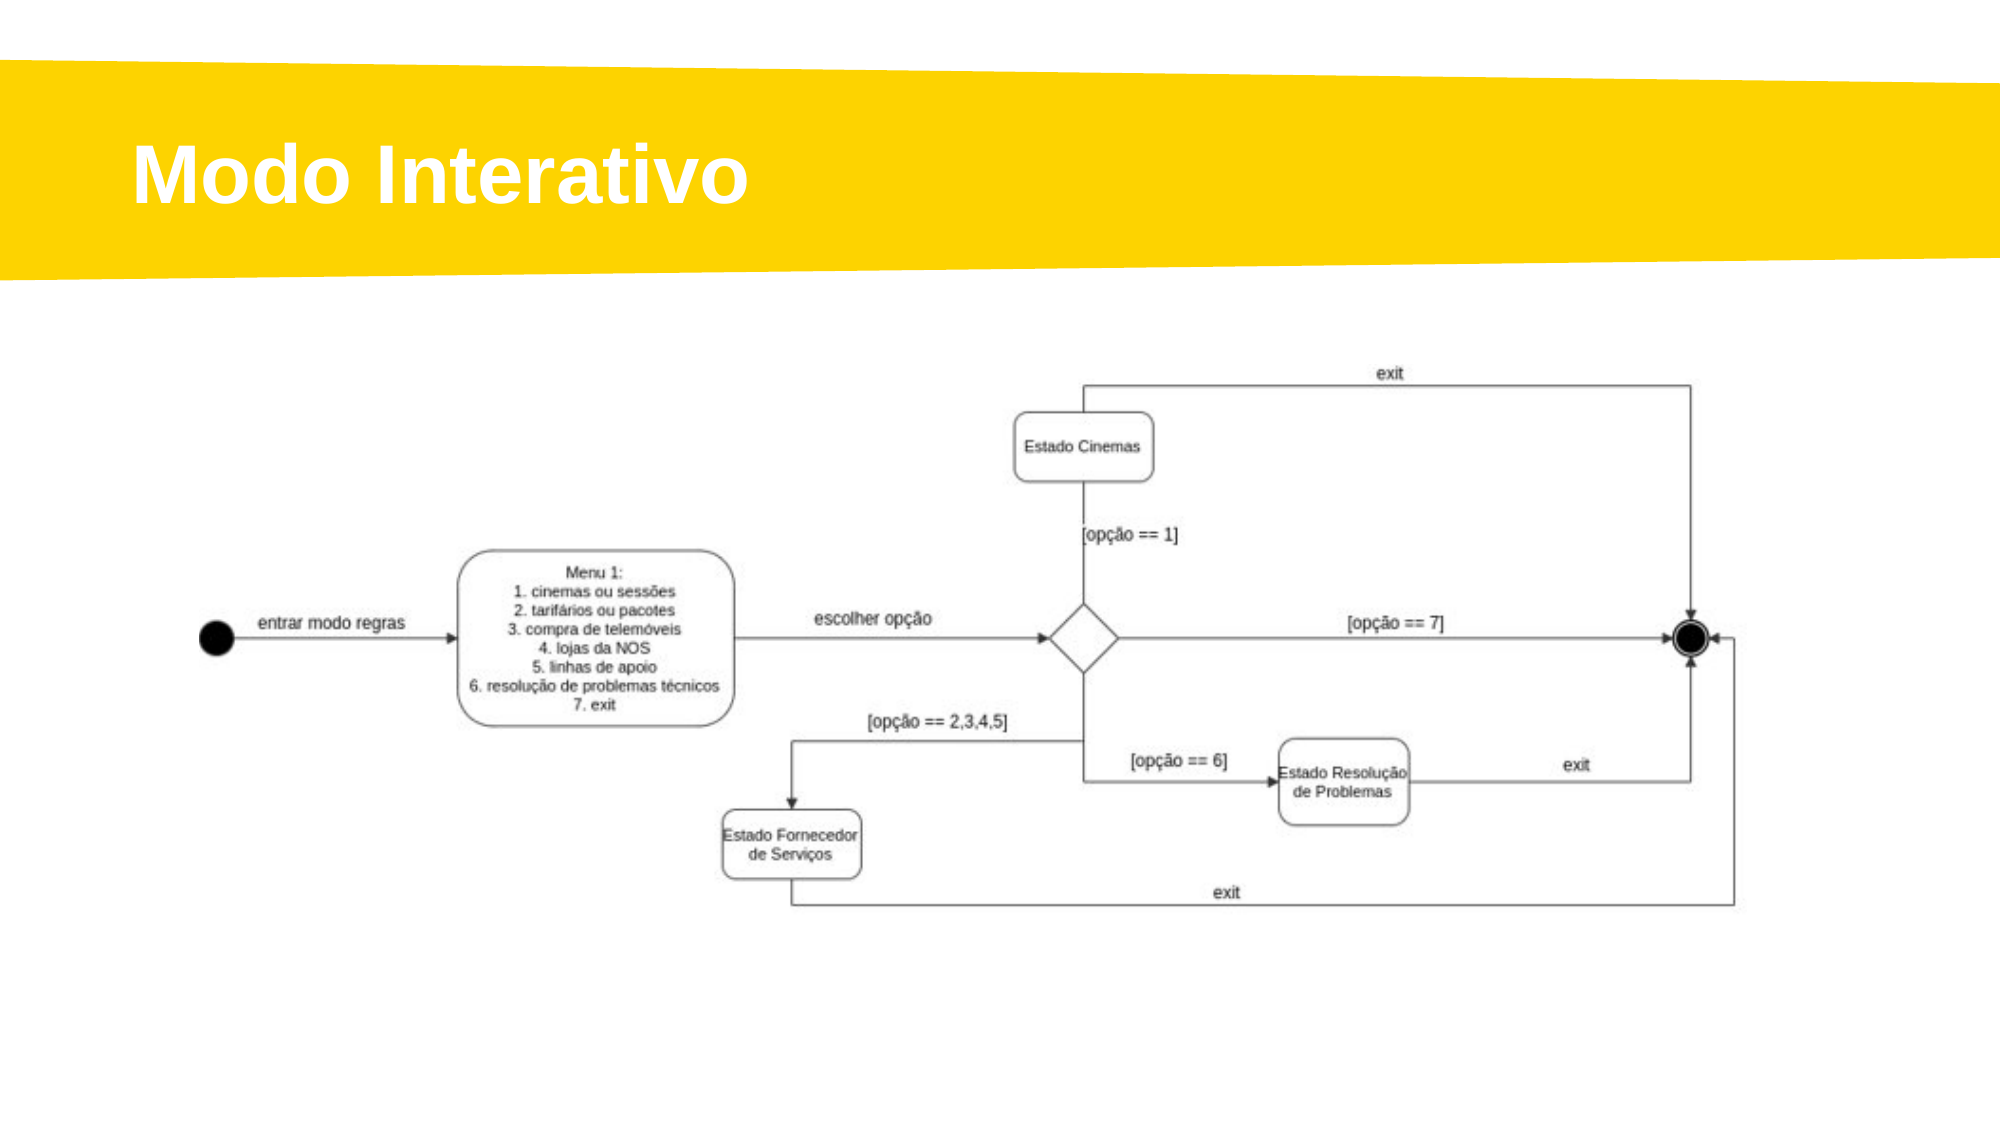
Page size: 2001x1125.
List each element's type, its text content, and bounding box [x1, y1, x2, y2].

text_box Modo Interativo [0, 59, 2000, 281]
picture [199, 364, 1747, 918]
